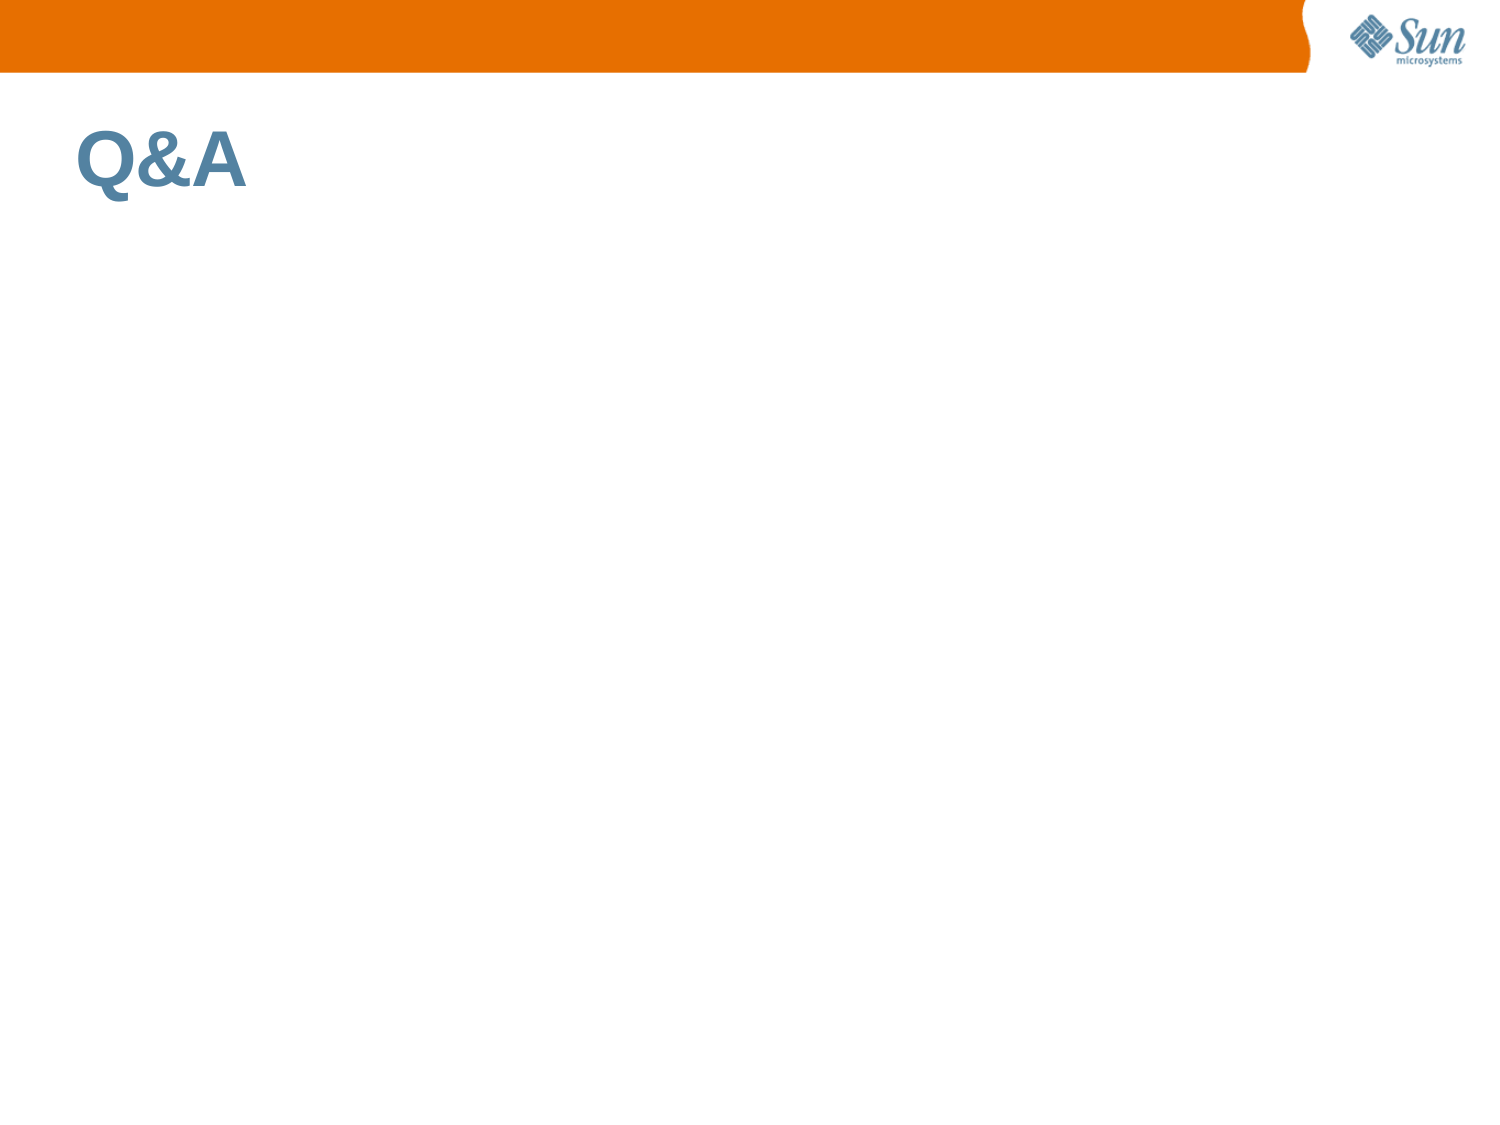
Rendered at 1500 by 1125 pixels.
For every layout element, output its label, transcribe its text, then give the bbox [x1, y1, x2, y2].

title Q&A [75, 122, 1438, 228]
picture [0, 0, 1500, 75]
